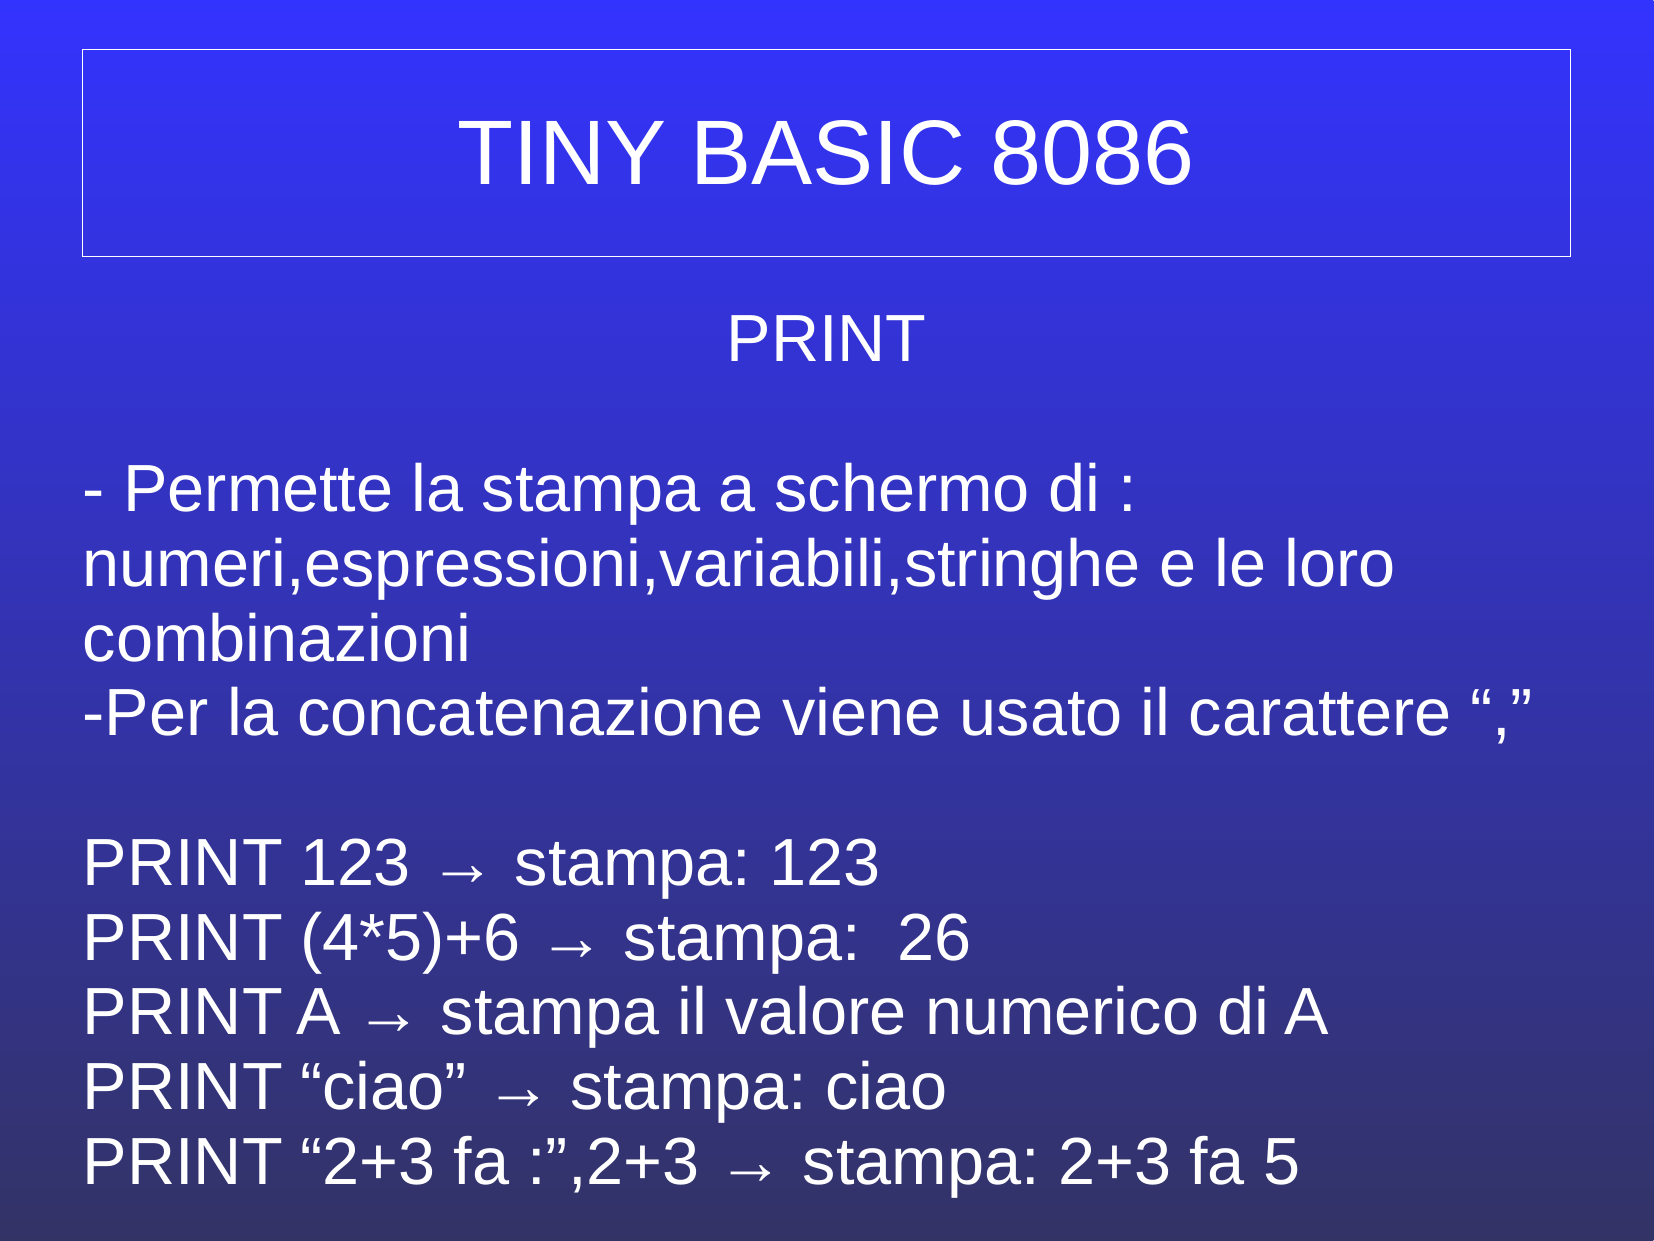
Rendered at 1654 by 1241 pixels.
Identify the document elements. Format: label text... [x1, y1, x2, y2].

title TINY BASIC 8086 [82, 49, 1571, 257]
subtitle PRINT - Permette la stampa a schermo di : numeri,espressioni,variabili,stringhe e le loro combinazioni -Per la concatenazione viene usato il carattere “,” PRINT 123 → stampa: 123 PRINT (4*5)+6 → stampa: 26 PRINT A → stampa il valore numerico di A PRINT “ciao” → stampa: ciao PRINT “2+3 fa :”,2+3 → stampa: 2+3 fa 5 [82, 259, 1571, 1241]
